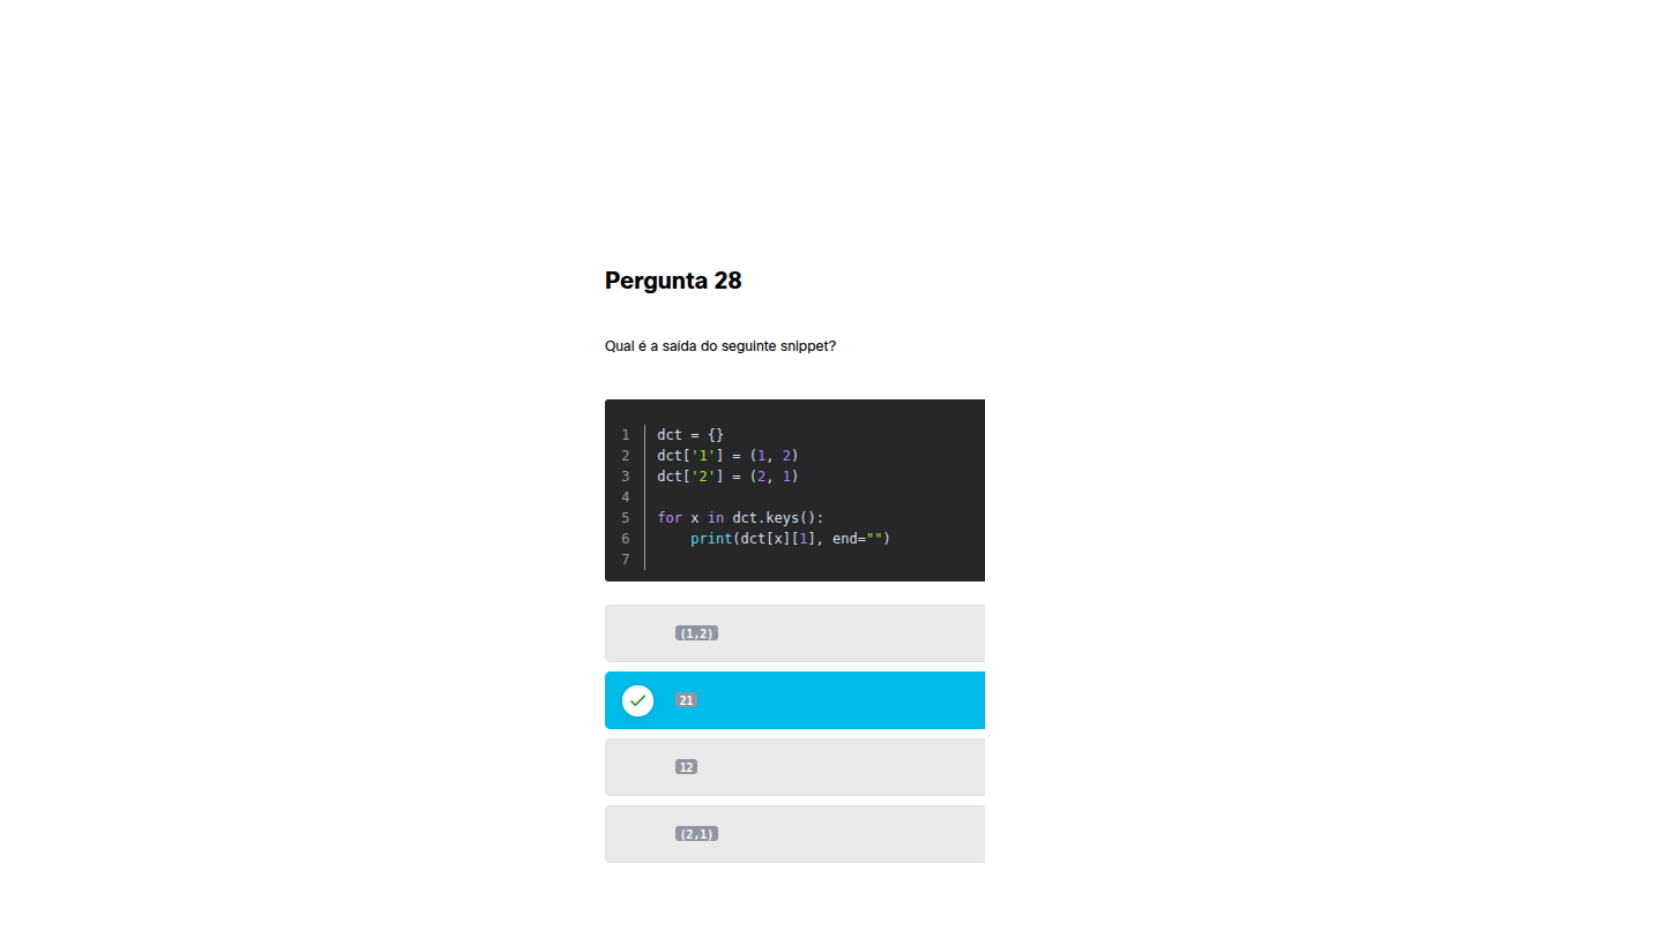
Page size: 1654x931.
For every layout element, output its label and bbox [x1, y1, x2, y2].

picture [590, 253, 985, 916]
picture [676, 693, 697, 707]
picture [623, 686, 653, 716]
